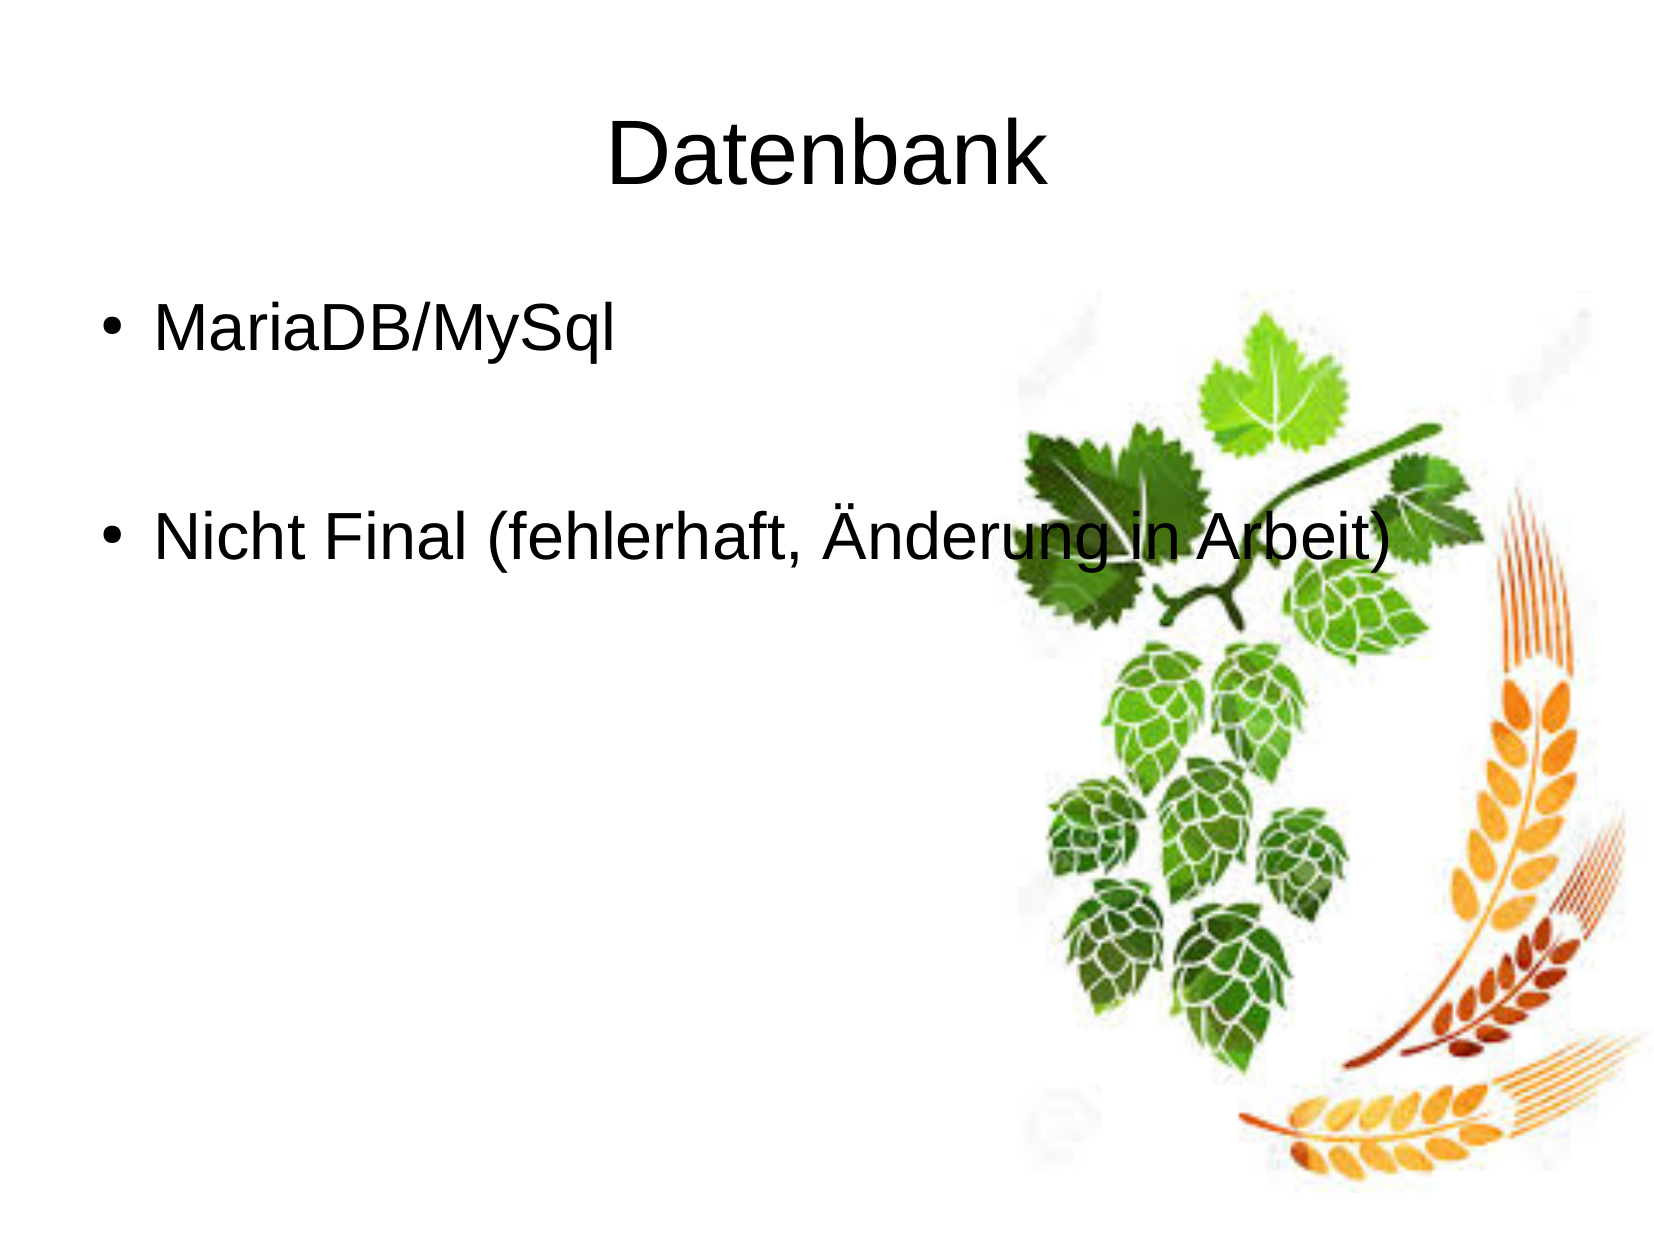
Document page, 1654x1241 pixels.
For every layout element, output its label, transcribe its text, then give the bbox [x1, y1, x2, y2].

title Datenbank [82, 49, 1571, 257]
list MariaDB/MySql Nicht Final (fehlerhaft, Änderung in Arbeit) [82, 290, 1571, 1109]
picture [992, 290, 1654, 1193]
